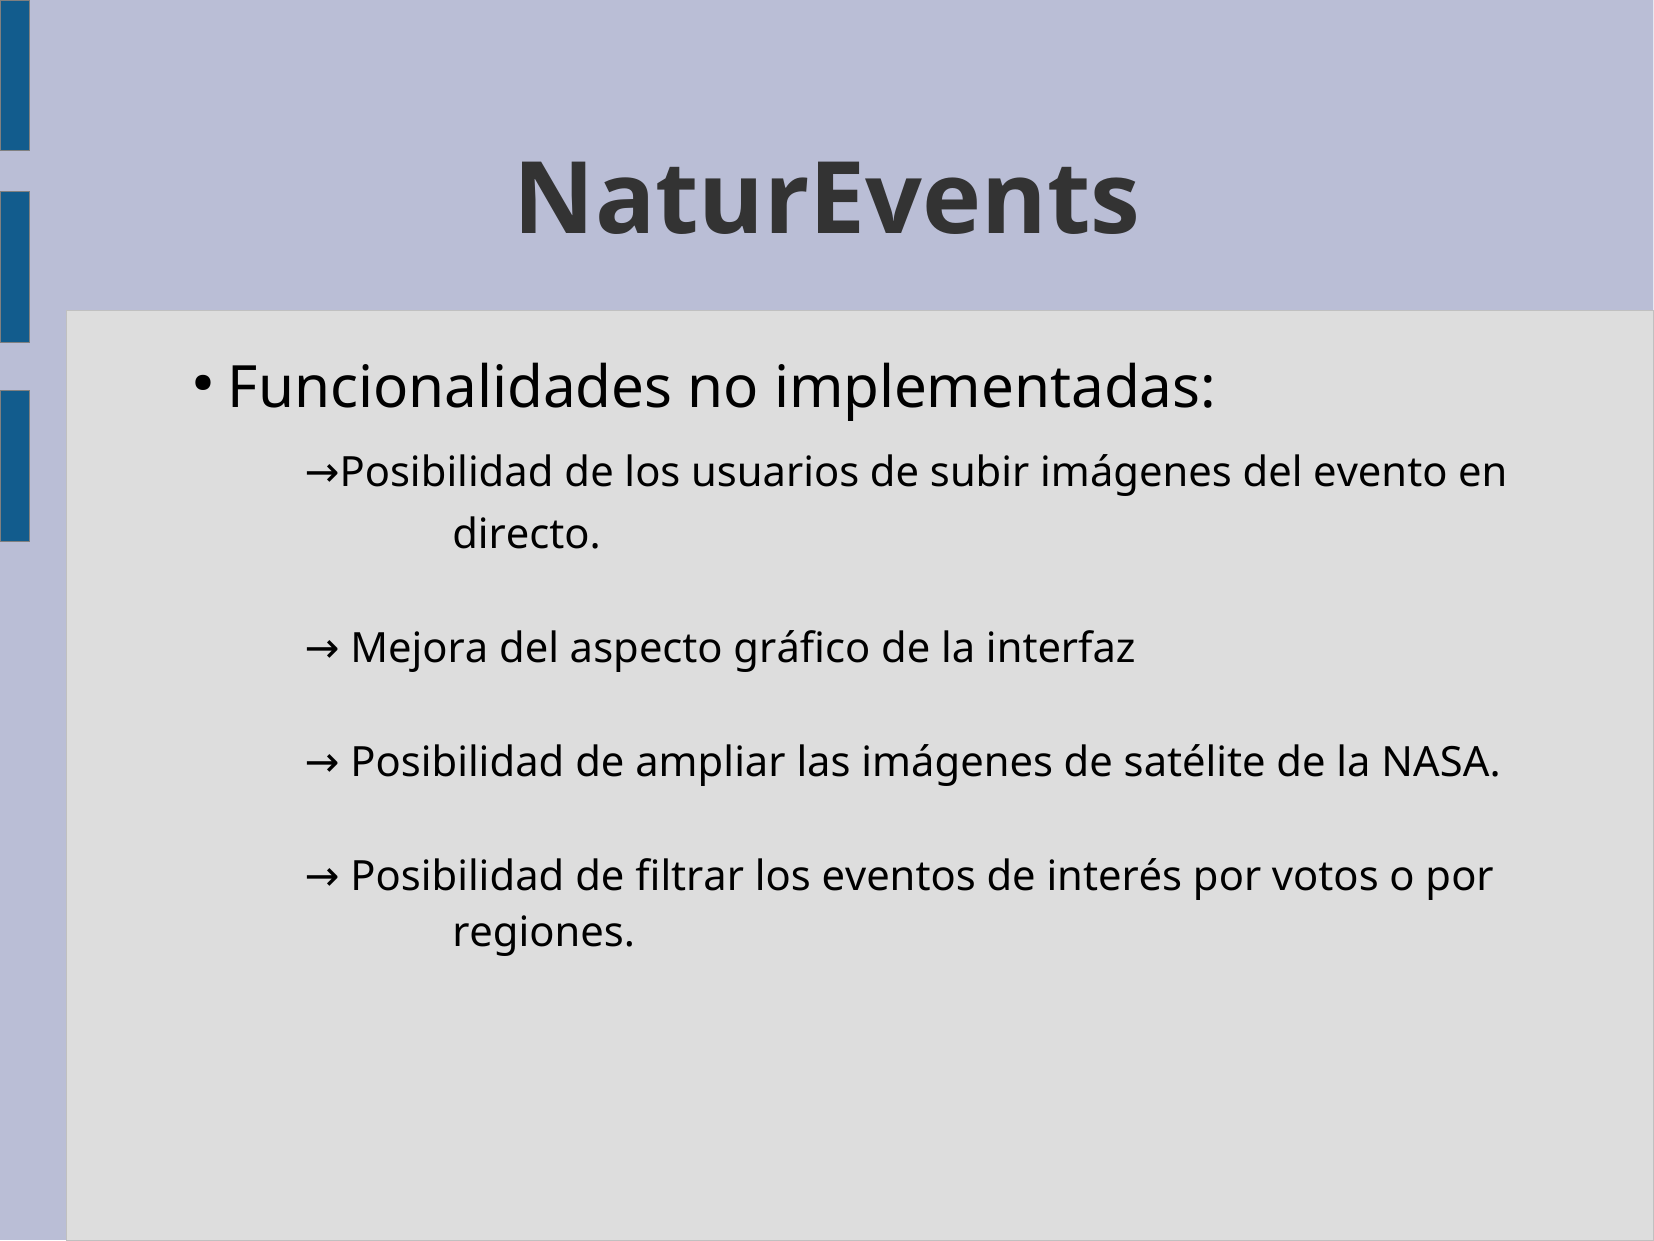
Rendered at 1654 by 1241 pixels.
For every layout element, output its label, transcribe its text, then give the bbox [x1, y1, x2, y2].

subtitle Funcionalidades no implementadas: →Posibilidad de los usuarios de subir imágenes del evento en directo. → Mejora del aspecto gráfico de la interfaz → Posibilidad de ampliar las imágenes de satélite de la NASA. → Posibilidad de filtrar los eventos de interés por votos o por regiones. [121, 344, 1534, 1127]
title NaturEvents [121, 91, 1534, 299]
